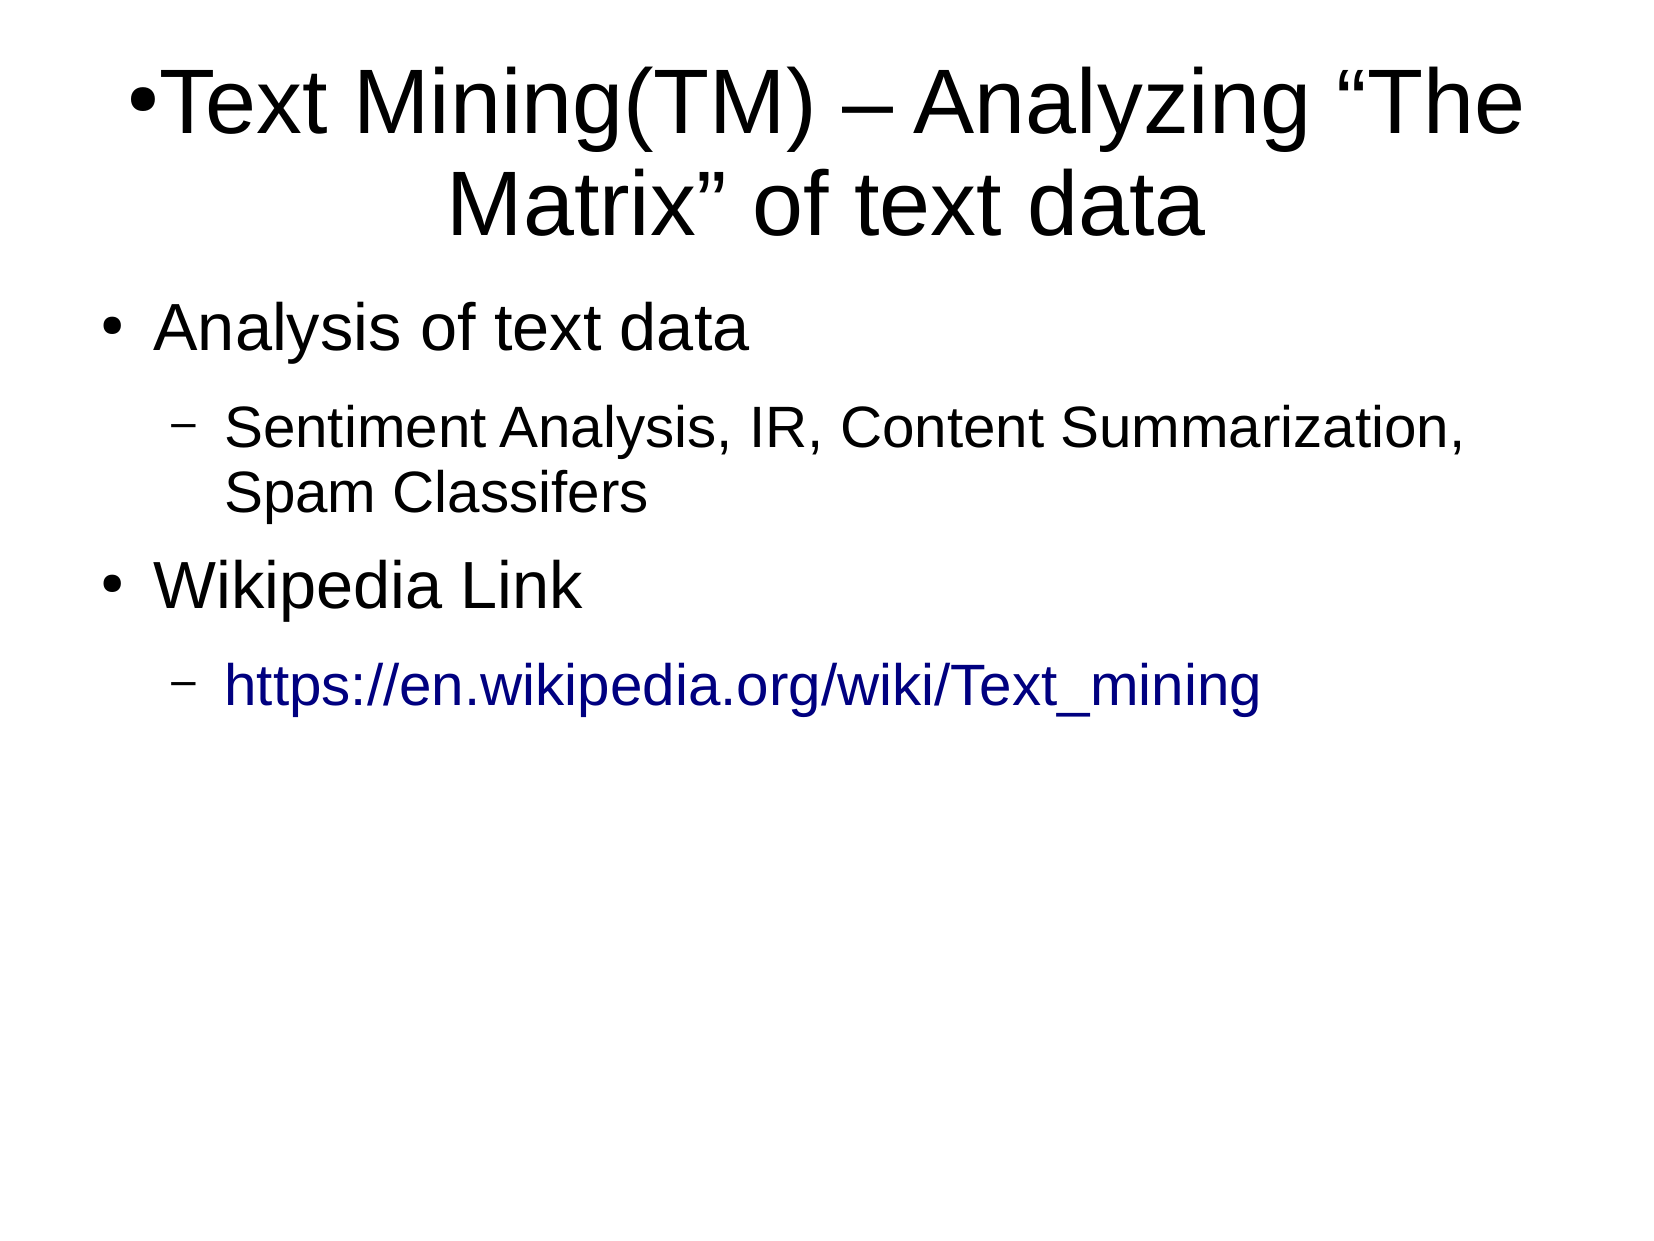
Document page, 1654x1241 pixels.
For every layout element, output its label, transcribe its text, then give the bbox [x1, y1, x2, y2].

list Analysis of text data Sentiment Analysis, IR, Content Summarization, Spam Classifers Wikipedia Link https://en.wikipedia.org/wiki/Text_mining [82, 290, 1538, 1010]
title Text Mining(TM) – Analyzing “The Matrix” of text data [82, 49, 1571, 257]
